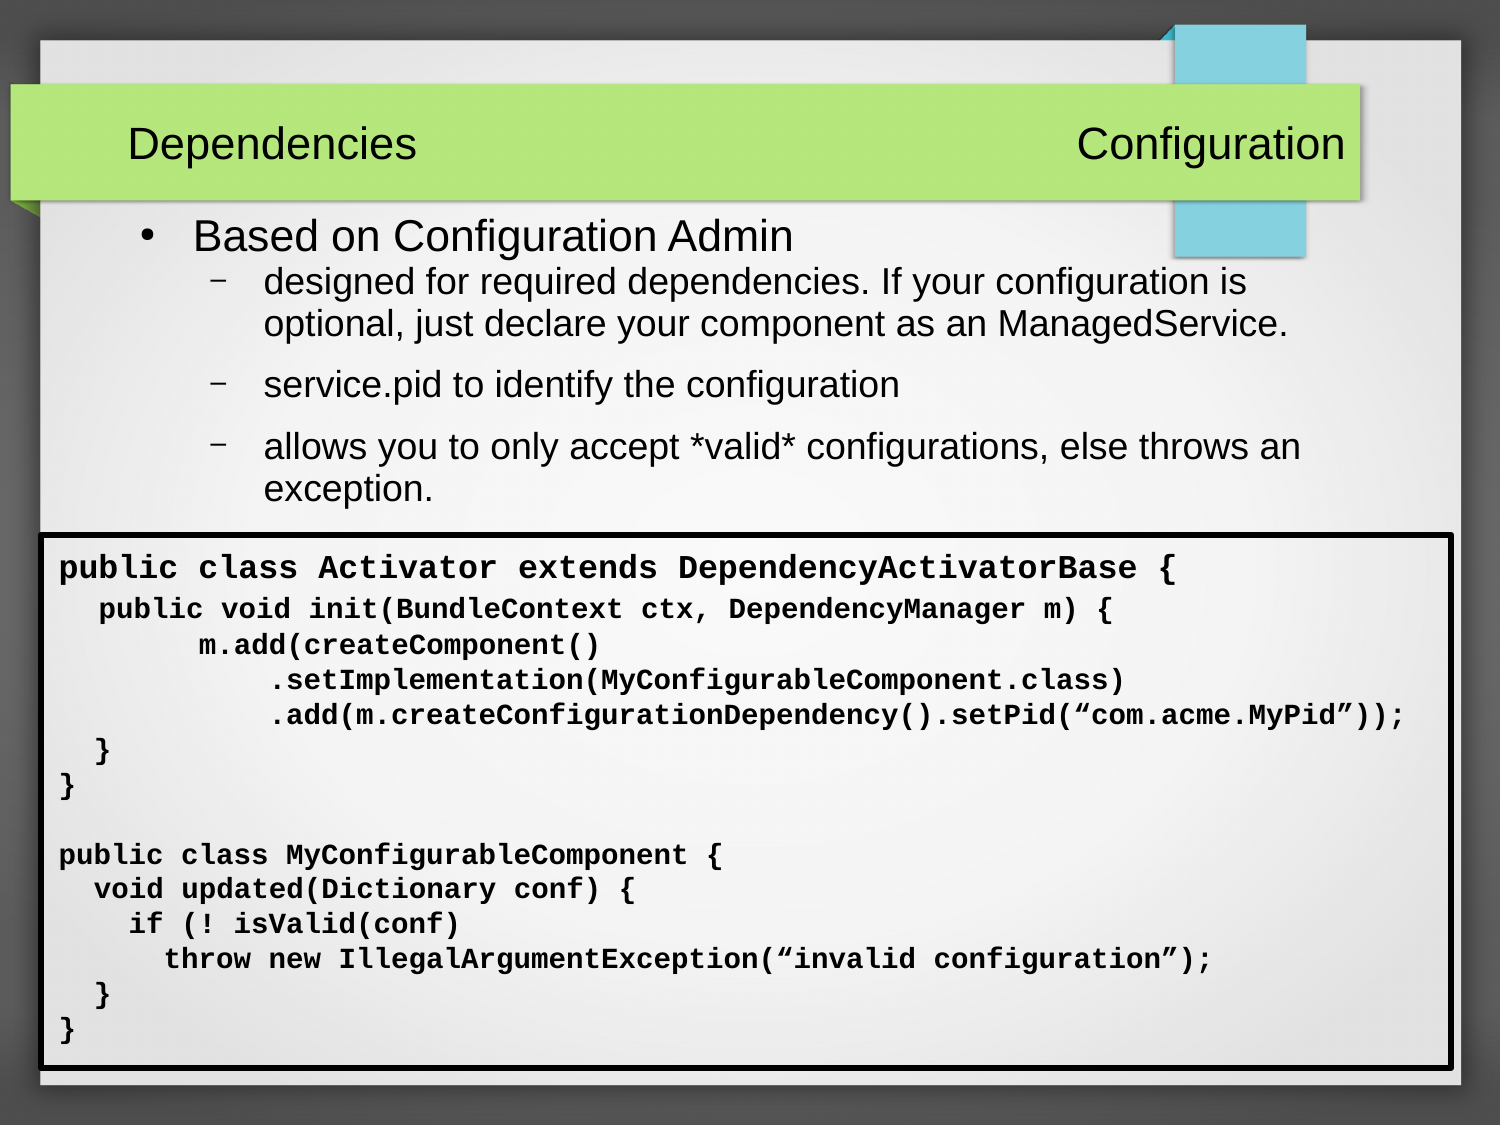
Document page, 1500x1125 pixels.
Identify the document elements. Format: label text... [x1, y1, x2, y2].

picture [0, 0, 1500, 1125]
list Based on Configuration Admin designed for required dependencies. If your configuration is optional, just declare your component as an ManagedService. service.pid to identify the configuration allows you to only accept *valid* configurations, else throws an exception. [107, 203, 1383, 532]
text_box public class Activator extends DependencyActivatorBase { public void init(BundleContext ctx, DependencyManager m) { m.add(createComponent() .setImplementation(MyConfigurableComponent.class) .add(m.createConfigurationDependency().setPid(“com.acme.MyPid”)); } } public class MyConfigurableComponent { void updated(Dictionary conf) { if (! isValid(conf) throw new IllegalArgumentException(“invalid configuration”); } } [40, 534, 1452, 1068]
title Dependencies Configuration [112, 42, 1388, 246]
